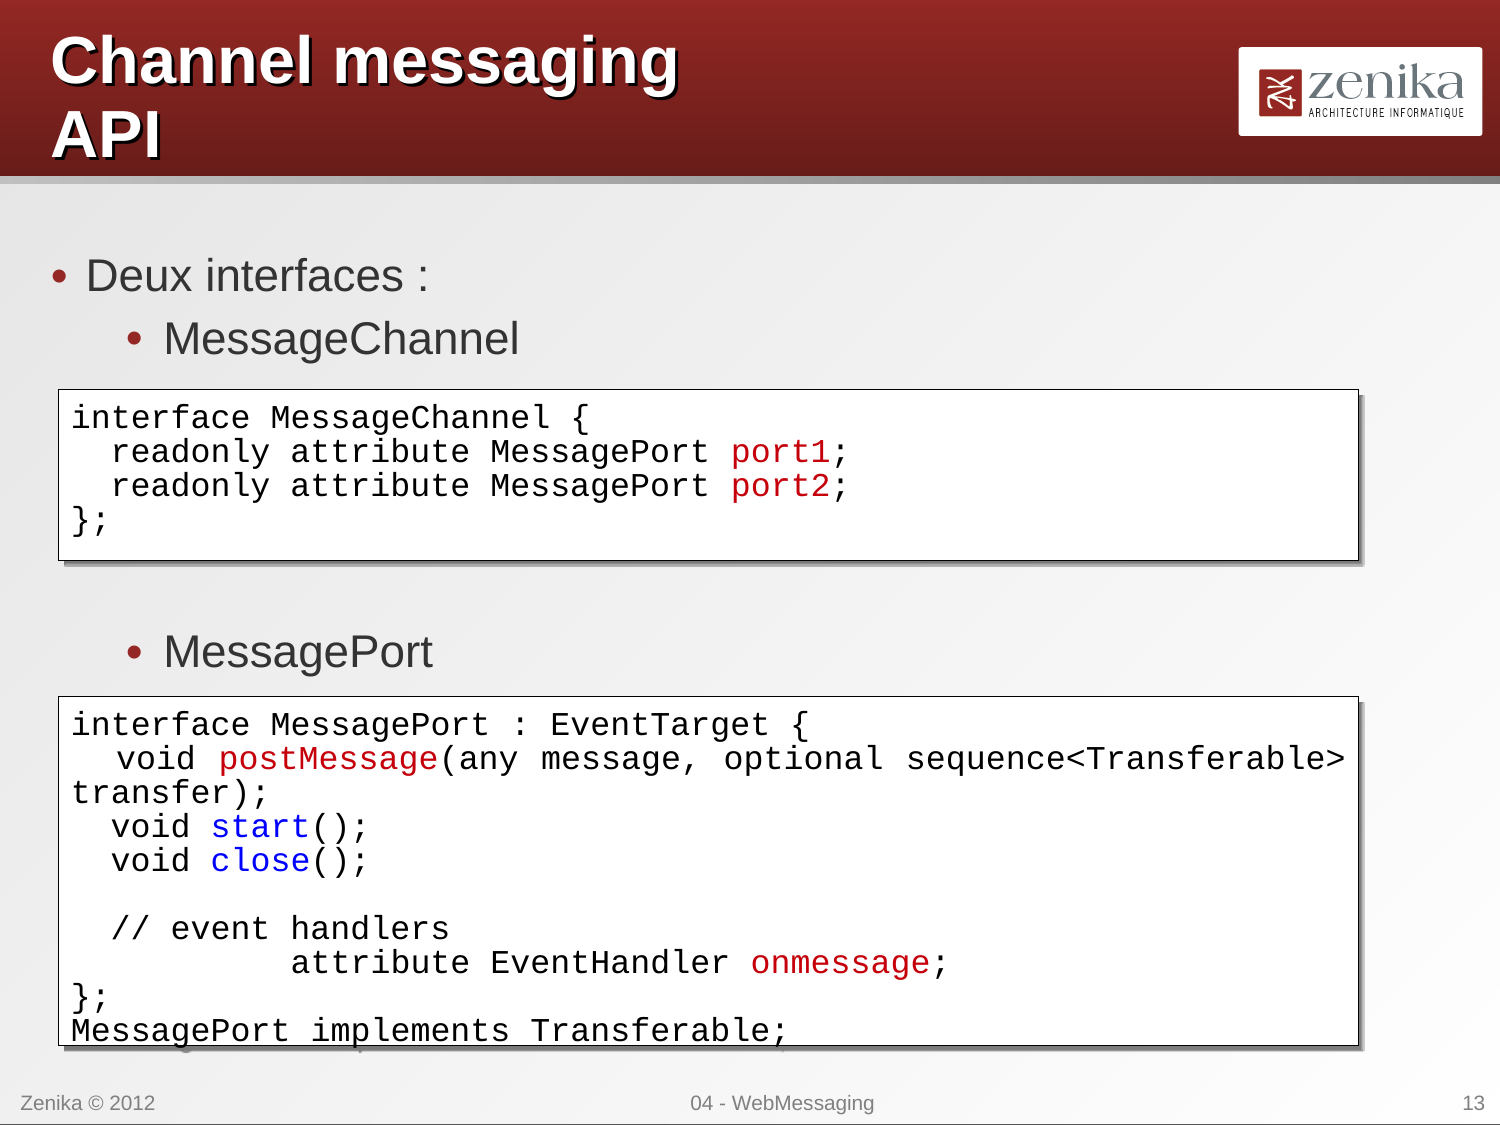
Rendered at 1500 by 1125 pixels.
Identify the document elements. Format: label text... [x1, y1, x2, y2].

picture [1257, 58, 1464, 125]
list Deux interfaces : MessageChannel MessagePort [50, 249, 1435, 1079]
title Channel messaging API [50, 15, 1206, 180]
text_box interface MessageChannel { readonly attribute MessagePort port1; readonly attribute MessagePort port2; }; [58, 389, 1359, 561]
text_box interface MessagePort : EventTarget { void postMessage(any message, optional sequence<Transferable> transfer); void start(); void close(); // event handlers attribute EventHandler onmessage; }; MessagePort implements Transferable; [58, 696, 1359, 1046]
